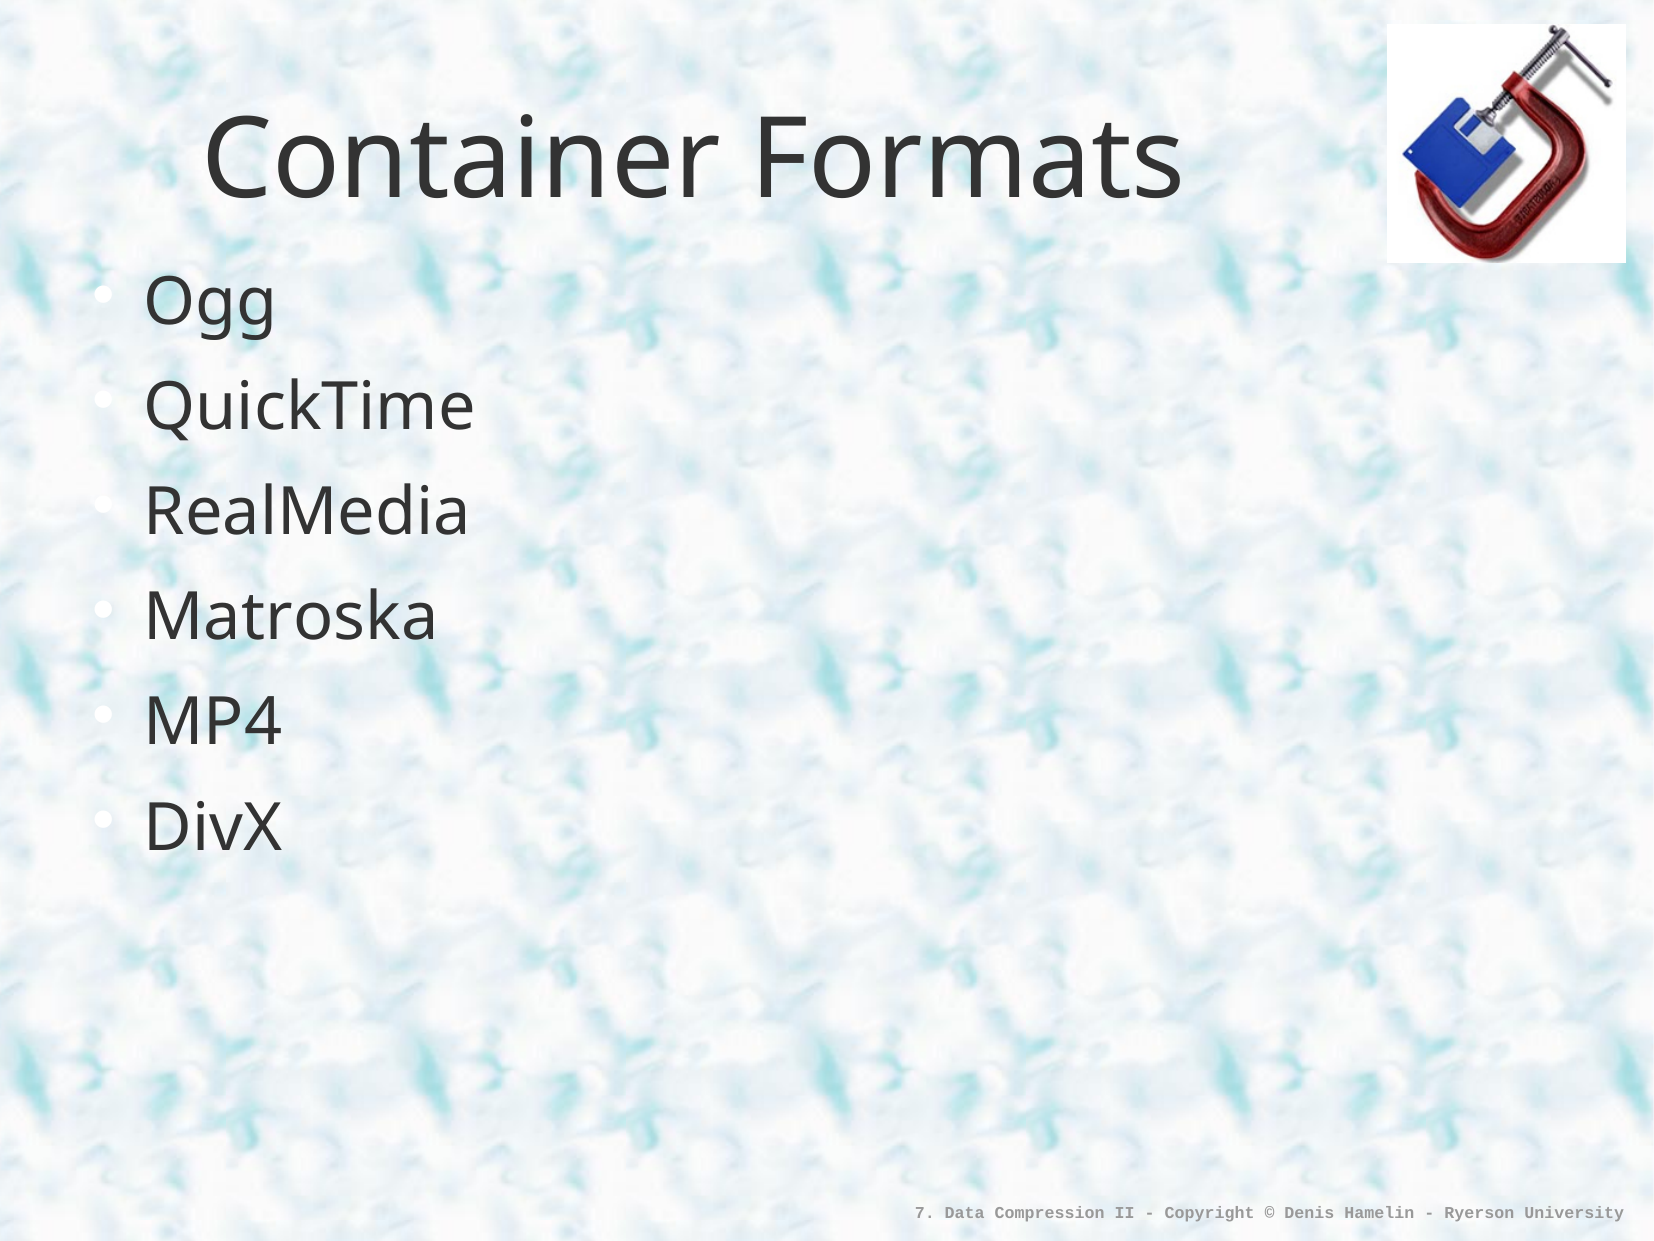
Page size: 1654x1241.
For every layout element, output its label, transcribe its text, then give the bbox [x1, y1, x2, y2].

title Container Formats [37, 37, 1350, 245]
picture [0, 0, 1654, 1241]
list Ogg QuickTime RealMedia Matroska MP4 DivX [75, 262, 1576, 1045]
